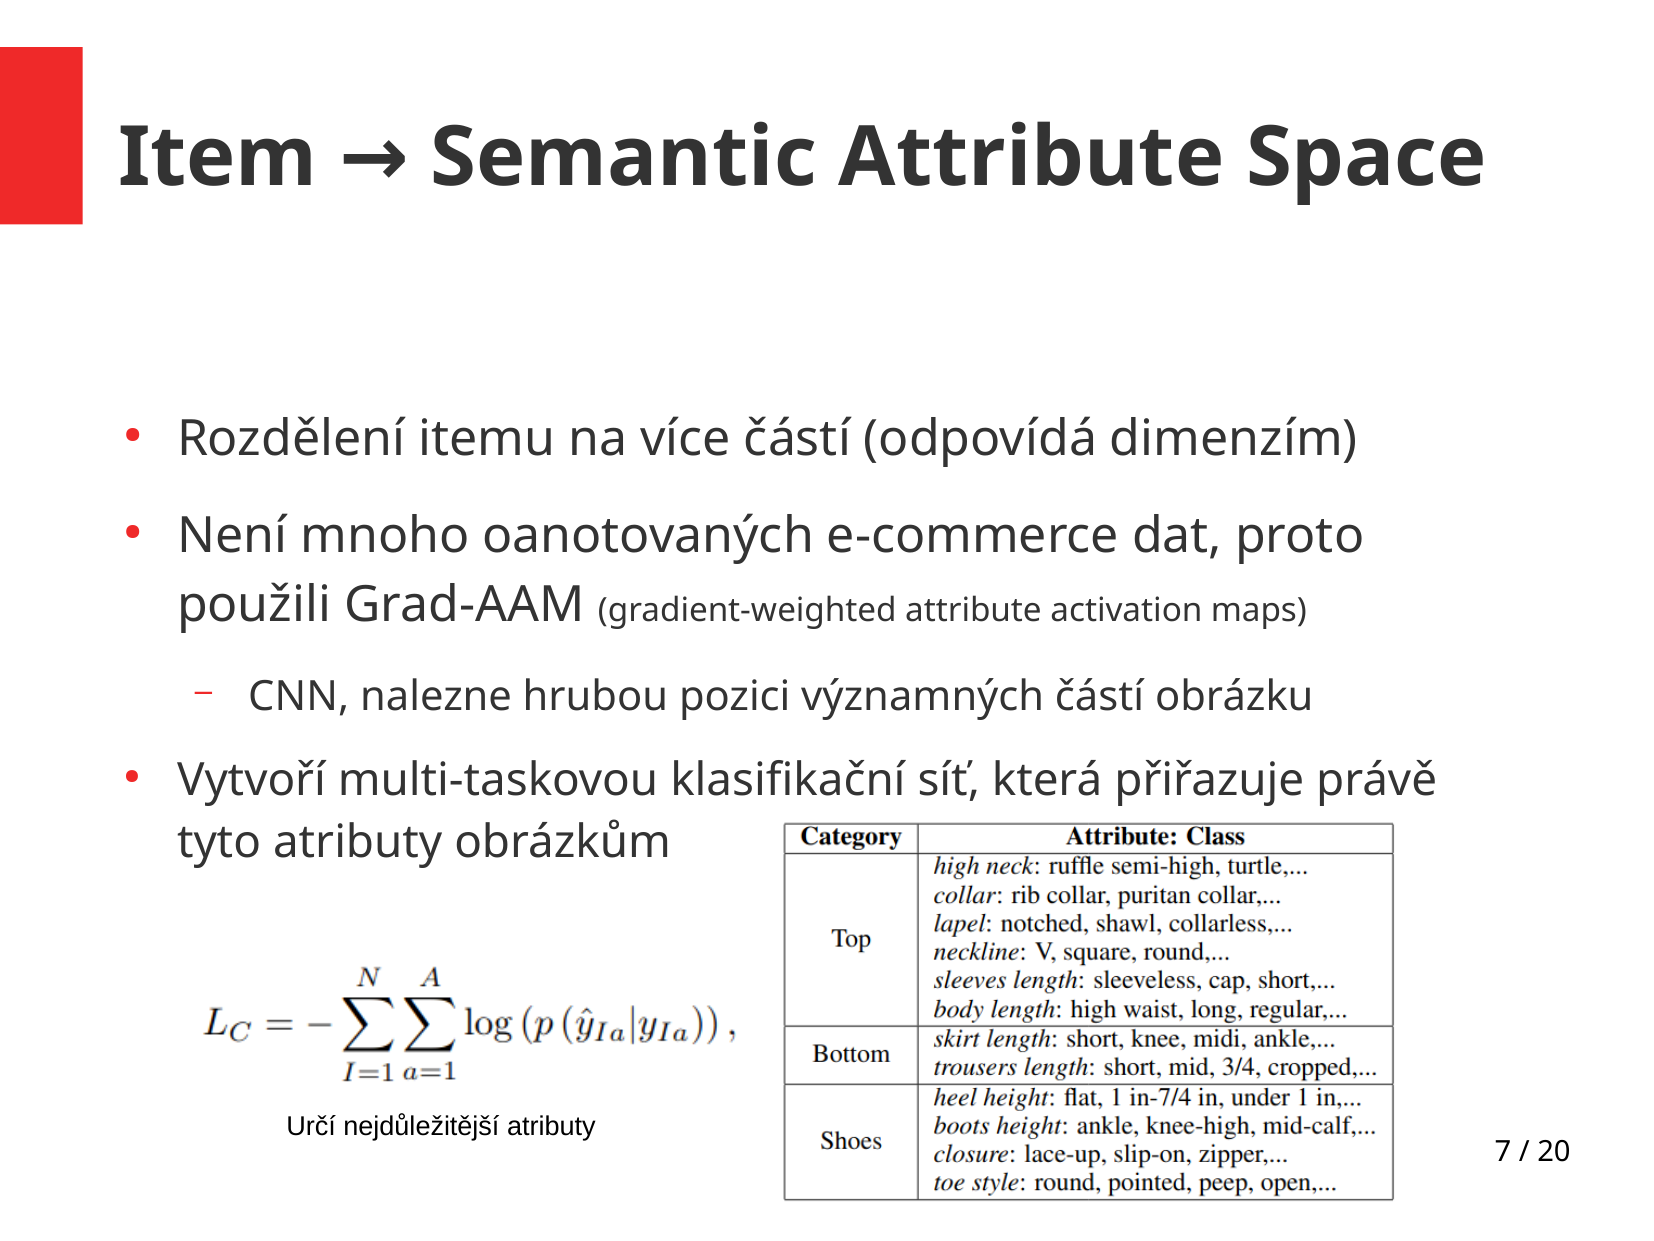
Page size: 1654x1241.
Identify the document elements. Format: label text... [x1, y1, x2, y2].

picture [779, 814, 1406, 1212]
picture [186, 956, 768, 1099]
title Item → Semantic Attribute Space [118, 49, 1571, 257]
text_box Určí nejdůležitější atributy [271, 1103, 611, 1149]
list Rozdělení itemu na více částí (odpovídá dimenzím) Není mnoho oanotovaných e-commerce dat, proto použili Grad-AAM (gradient-weighted attribute activation maps) CNN, nalezne hrubou pozici významných částí obrázku Vytvoří multi-taskovou klasifikační síť, která přiřazuje právě tyto atributy obrázkům [106, 401, 1524, 1121]
